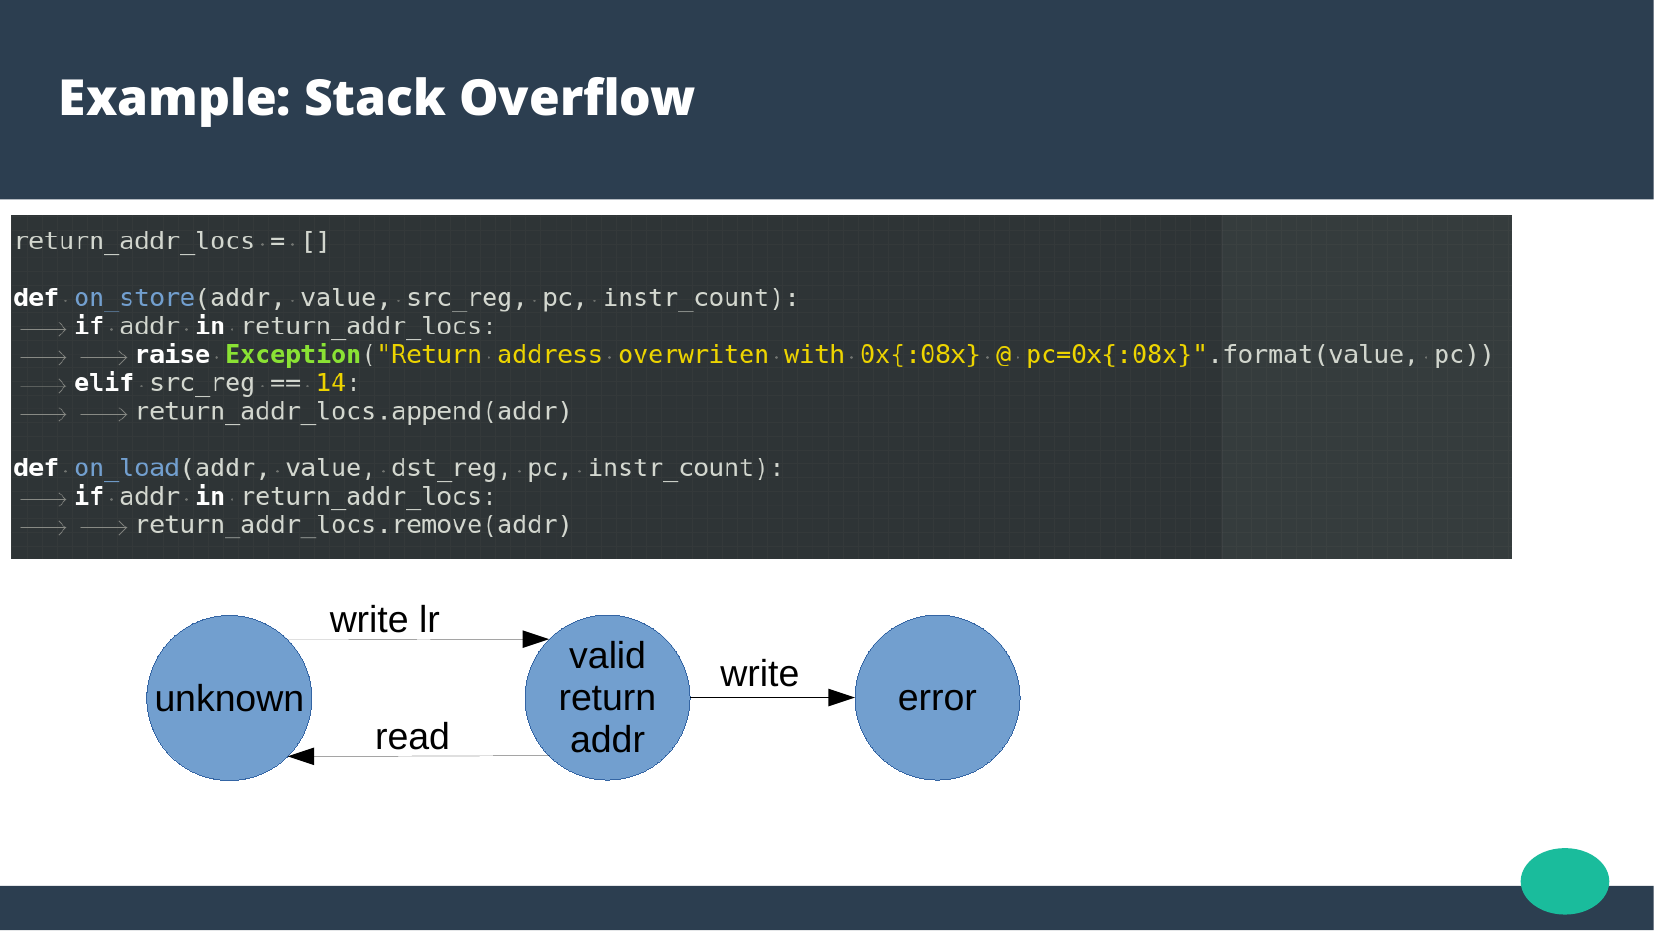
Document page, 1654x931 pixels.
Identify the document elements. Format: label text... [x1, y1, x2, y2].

title Example: Stack Overflow [59, 37, 1595, 155]
text_box write lr [315, 591, 455, 649]
text_box valid return addr [525, 615, 691, 781]
text_box error [855, 615, 1021, 781]
text_box unknown [146, 615, 312, 781]
text_box write [705, 645, 815, 702]
picture [11, 215, 1512, 559]
text_box read [360, 708, 465, 766]
